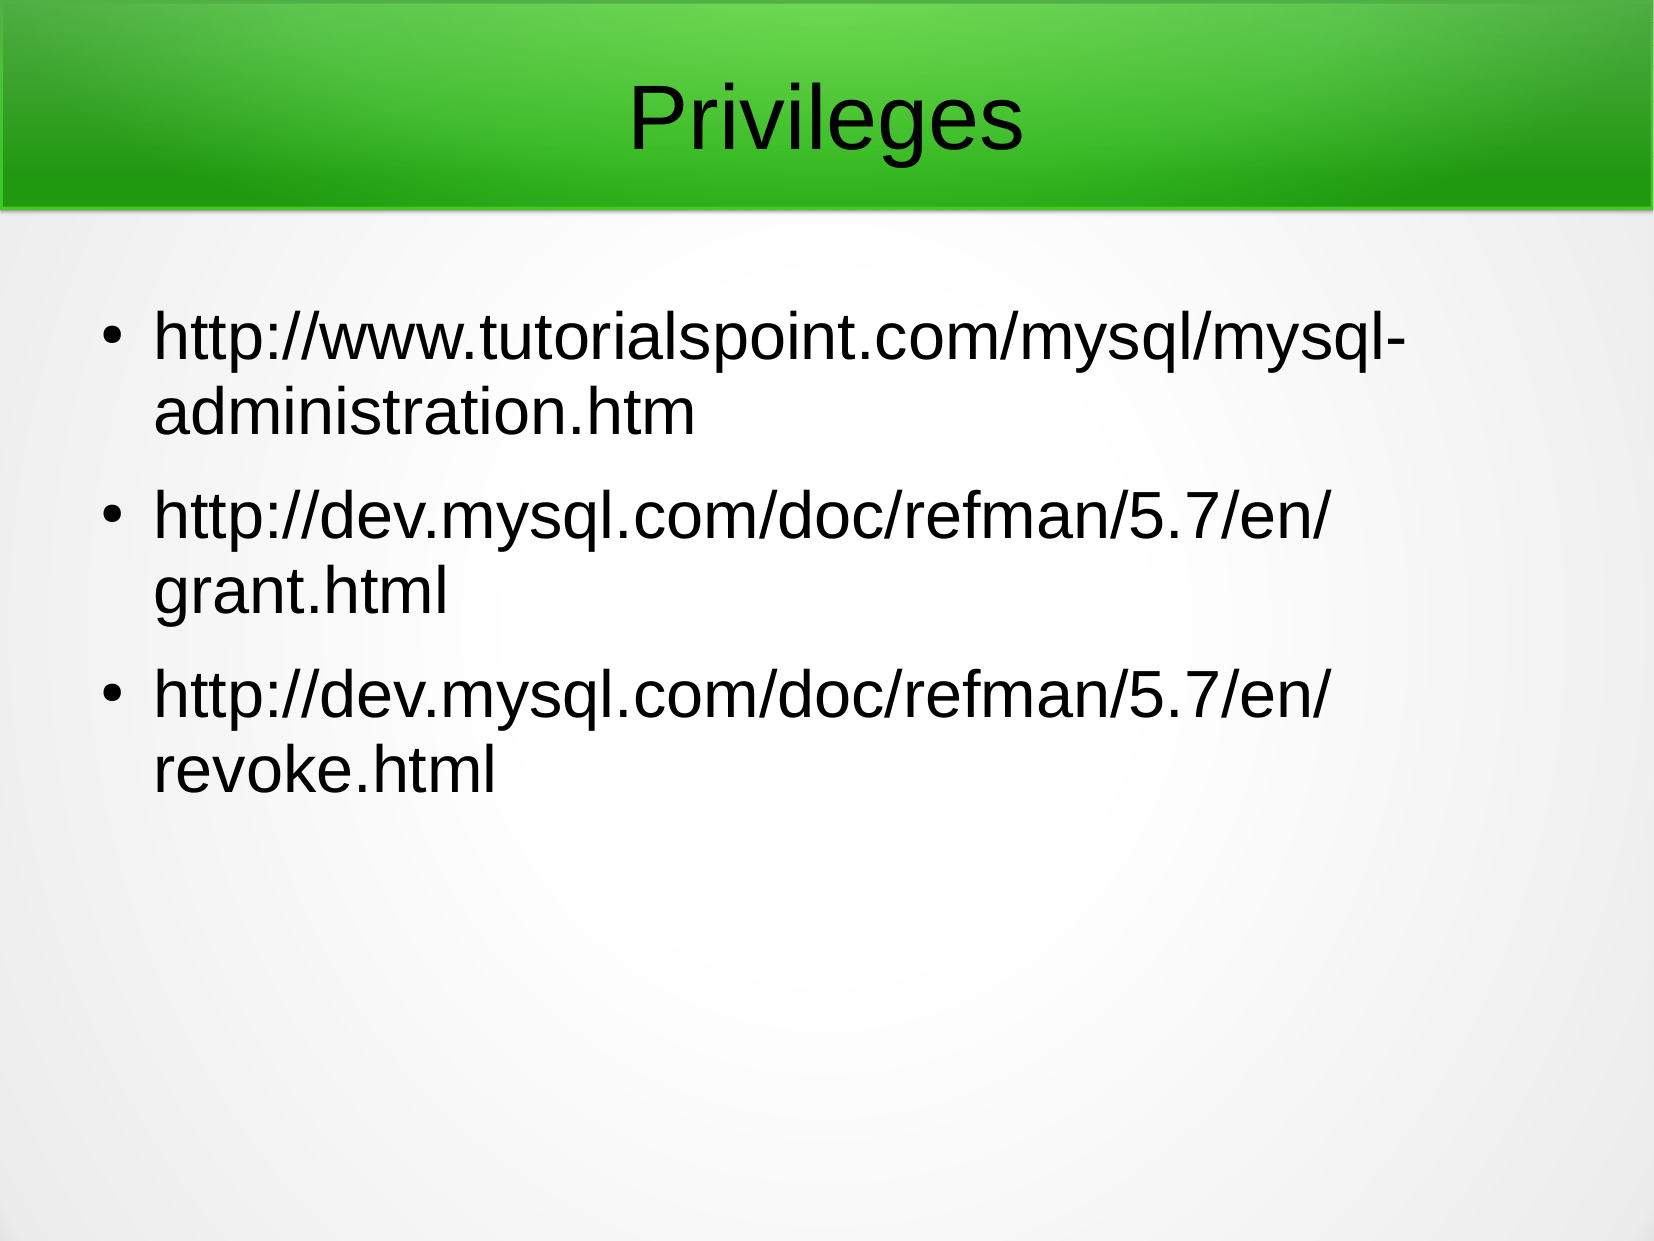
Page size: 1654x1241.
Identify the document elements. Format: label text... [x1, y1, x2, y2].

list http://www.tutorialspoint.com/mysql/mysql-administration.htm http://dev.mysql.com/doc/refman/5.7/en/grant.html http://dev.mysql.com/doc/refman/5.7/en/revoke.html [82, 299, 1571, 1019]
title Privileges [82, 47, 1571, 189]
